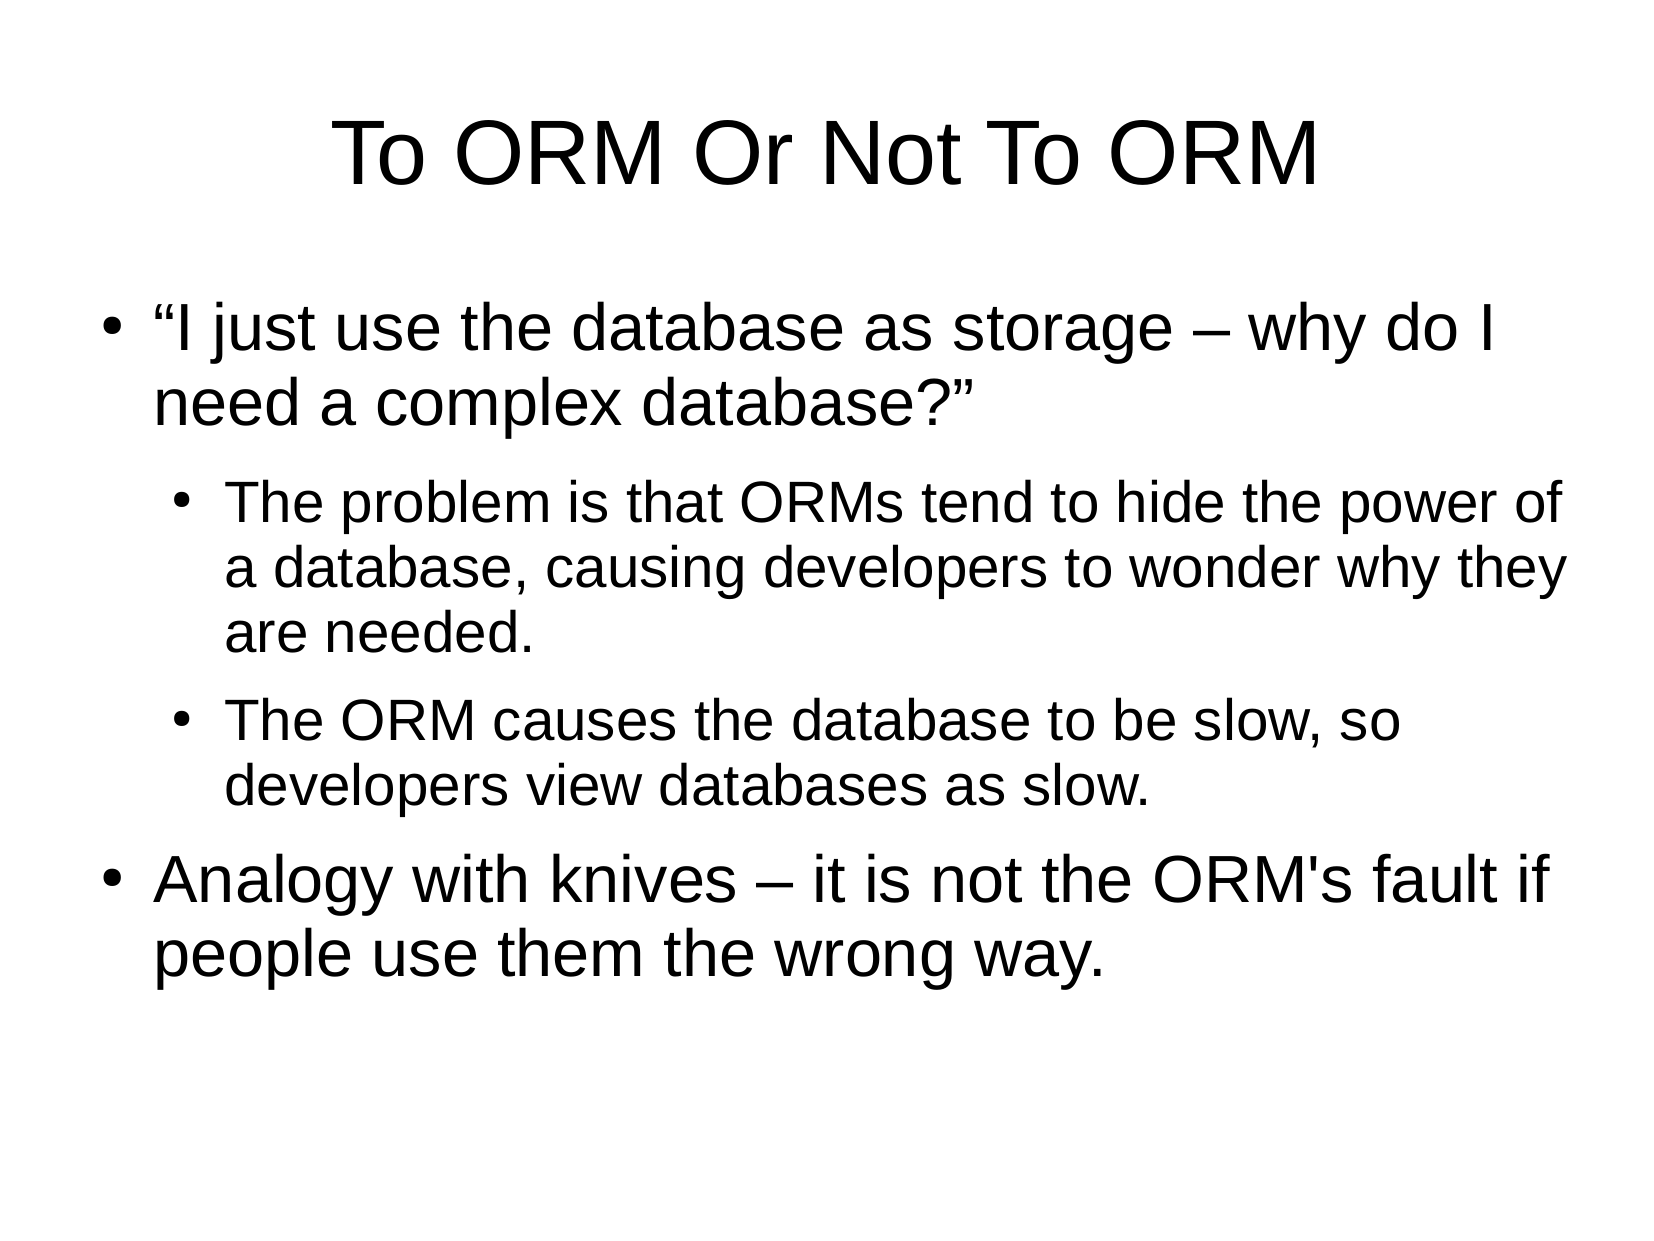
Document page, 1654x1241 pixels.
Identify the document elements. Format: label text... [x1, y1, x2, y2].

list “I just use the database as storage – why do I need a complex database?” The problem is that ORMs tend to hide the power of a database, causing developers to wonder why they are needed. The ORM causes the database to be slow, so developers view databases as slow. Analogy with knives – it is not the ORM's fault if people use them the wrong way. [82, 290, 1571, 1109]
title To ORM Or Not To ORM [82, 56, 1571, 250]
